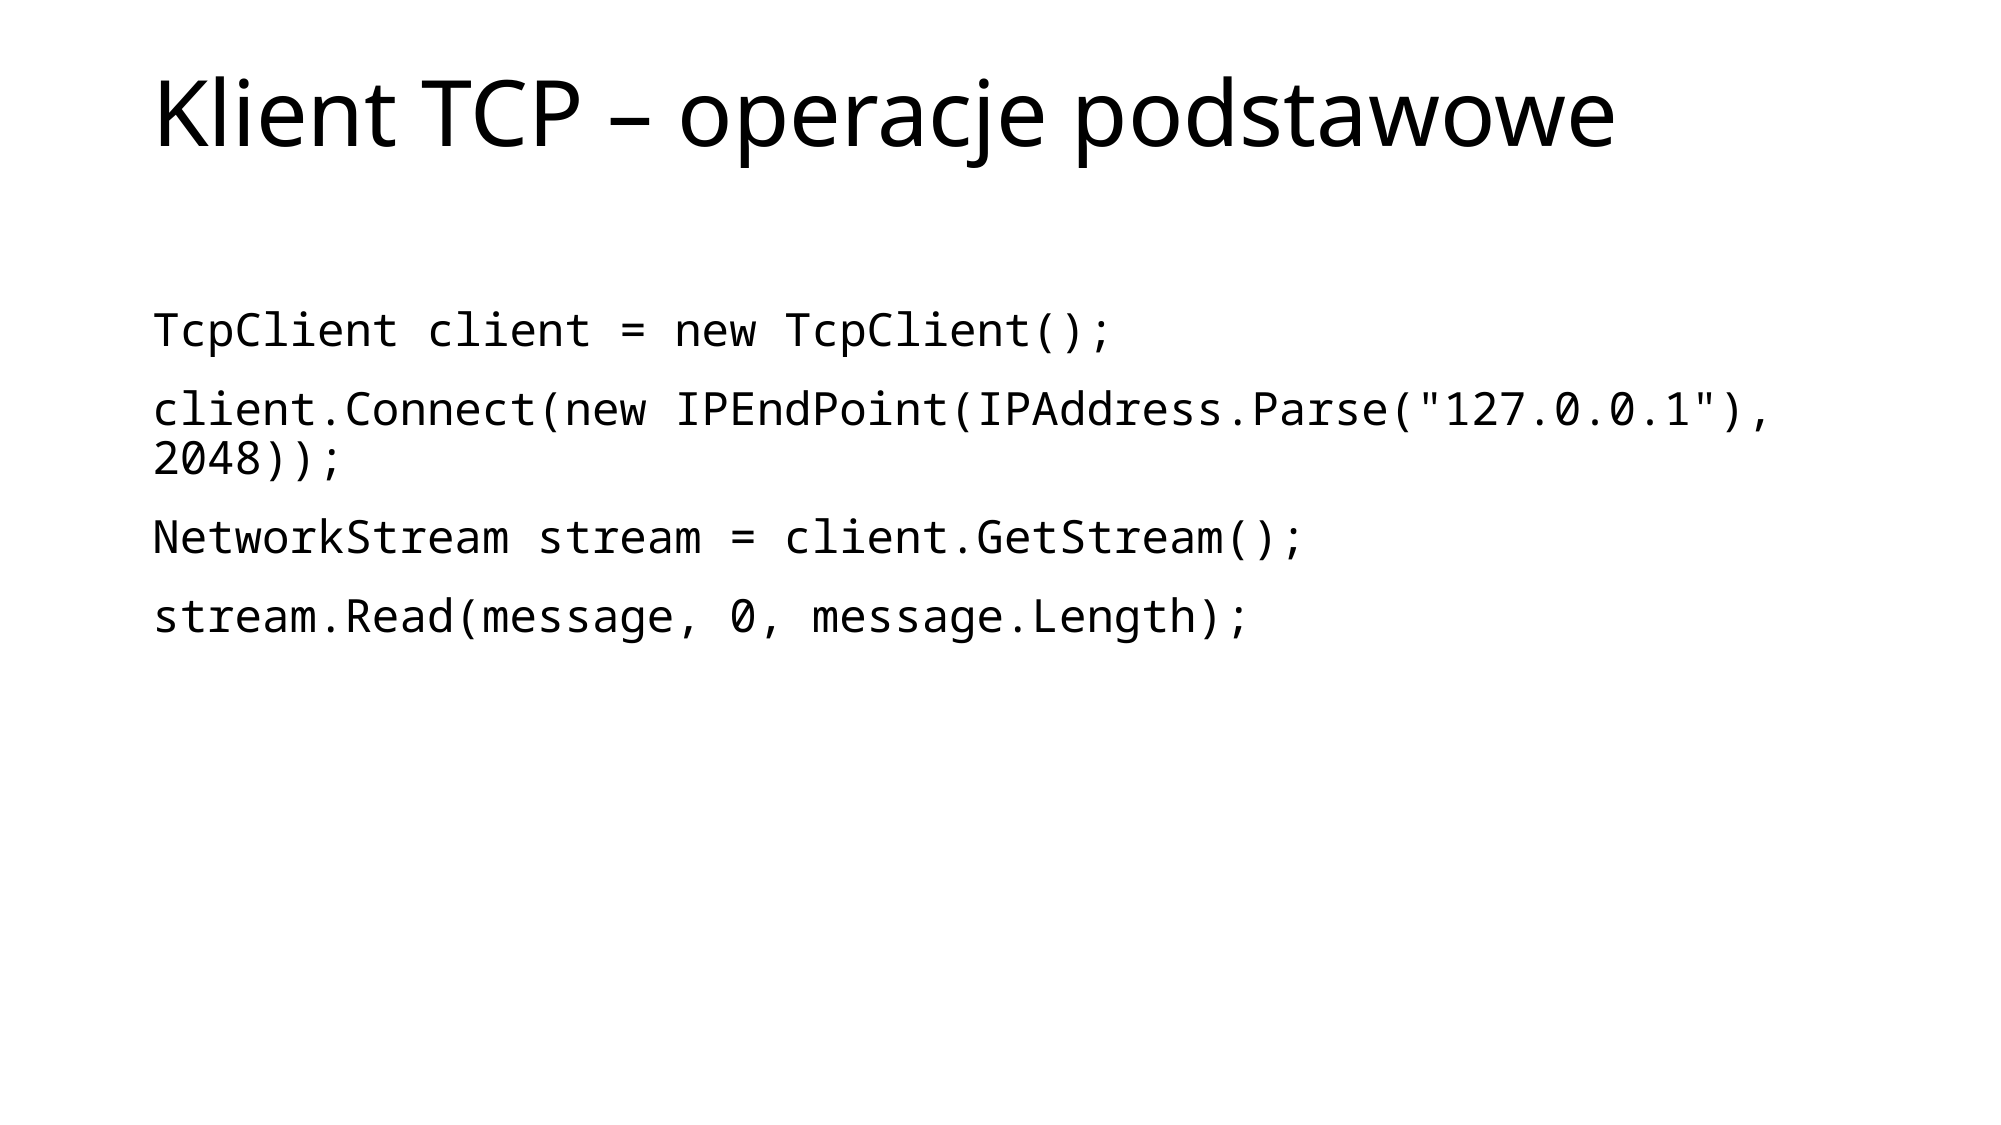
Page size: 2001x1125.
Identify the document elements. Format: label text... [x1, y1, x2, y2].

title Klient TCP – operacje podstawowe [137, 59, 1863, 278]
list TcpClient client = new TcpClient(); client.Connect(new IPEndPoint(IPAddress.Parse("127.0.0.1"), 2048)); NetworkStream stream = client.GetStream(); stream.Read(message, 0, message.Length); [137, 299, 1863, 1014]
